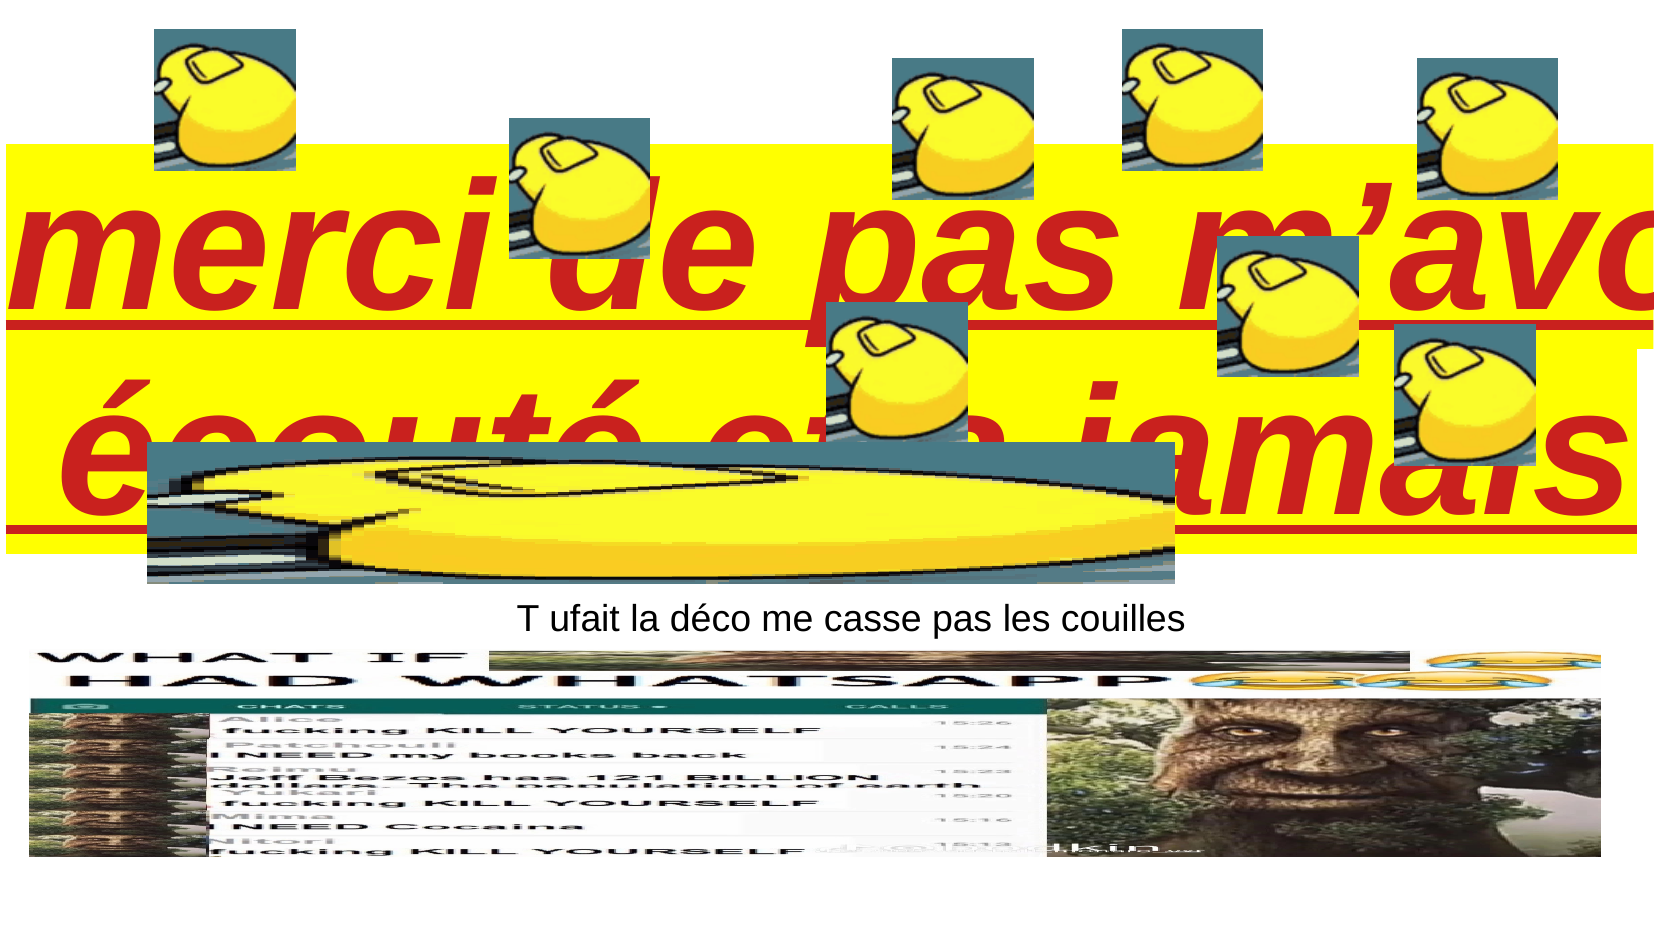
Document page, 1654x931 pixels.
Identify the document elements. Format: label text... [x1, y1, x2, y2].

text_box T ufait la déco me casse pas les couilles [501, 590, 1201, 648]
picture [1417, 58, 1558, 200]
picture [29, 649, 1601, 857]
picture [1394, 324, 1536, 466]
picture [147, 302, 1175, 584]
picture [1122, 29, 1263, 171]
picture [1217, 236, 1359, 377]
picture [892, 58, 1034, 200]
picture [154, 29, 296, 171]
text_box merci de pas m’avoir écouté et a jamais [0, 136, 1654, 562]
picture [509, 118, 650, 259]
